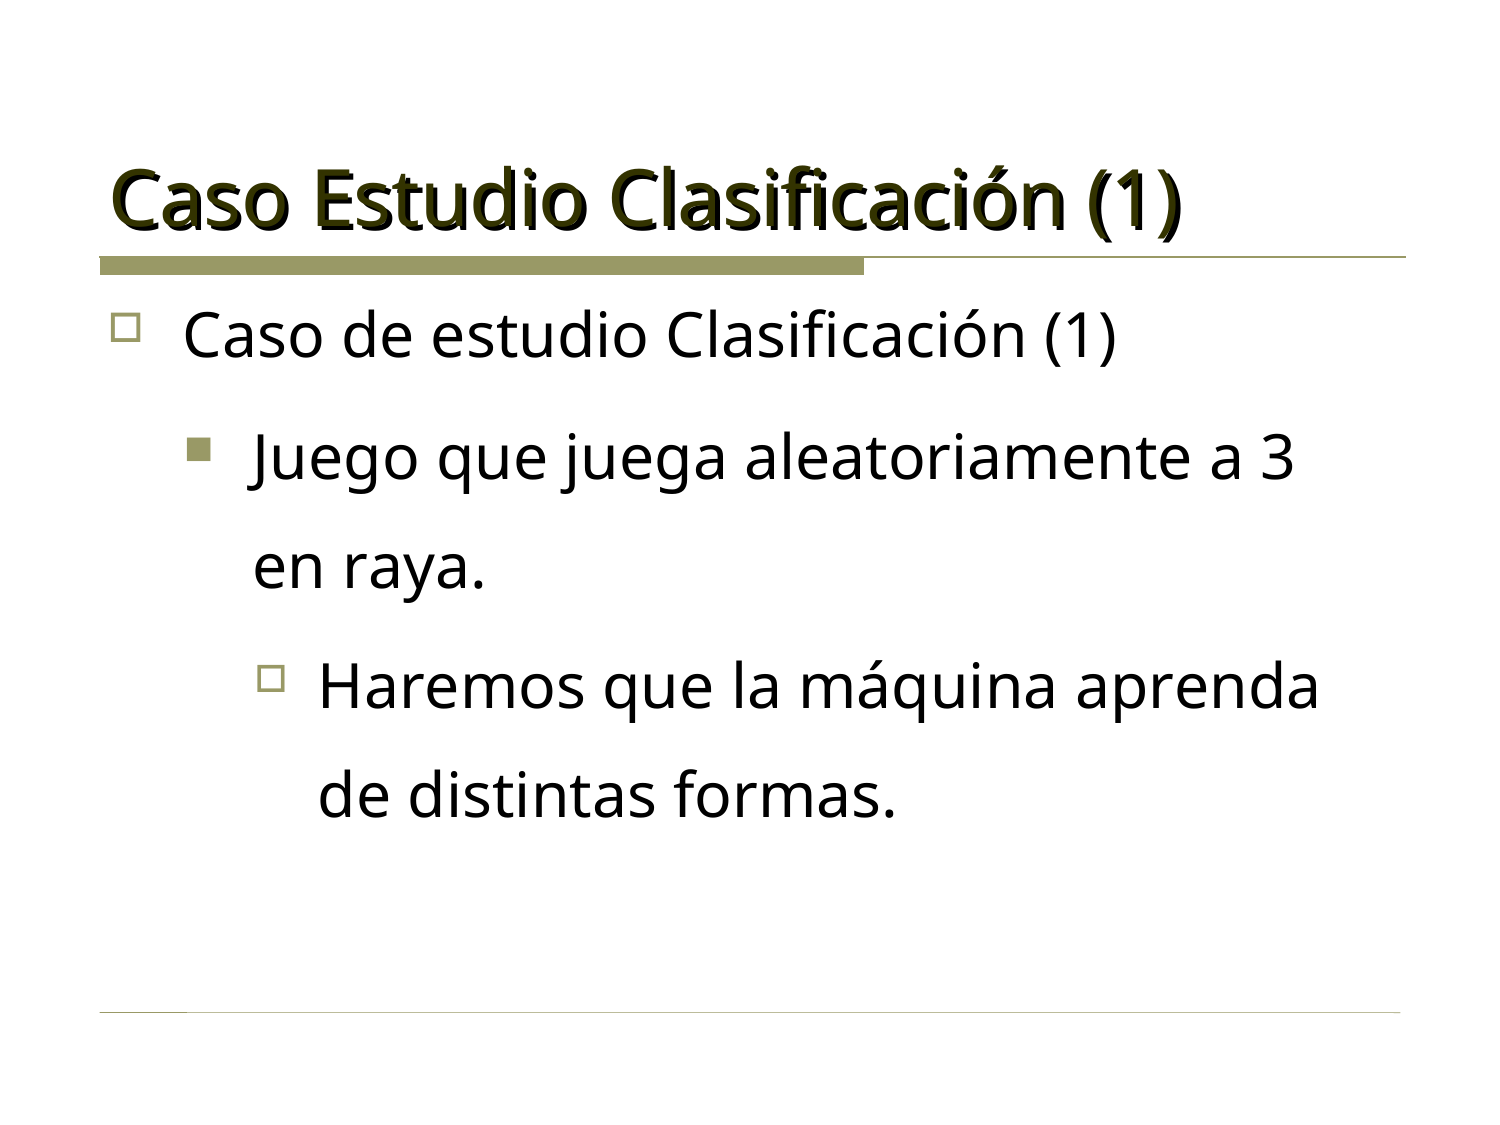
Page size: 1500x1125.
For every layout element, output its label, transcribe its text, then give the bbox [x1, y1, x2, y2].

title Caso Estudio Clasificación (1) [94, 50, 1407, 250]
list Caso de estudio Clasificación (1) Juego que juega aleatoriamente a 3 en raya. Haremos que la máquina aprenda de distintas formas. [92, 287, 1353, 1013]
